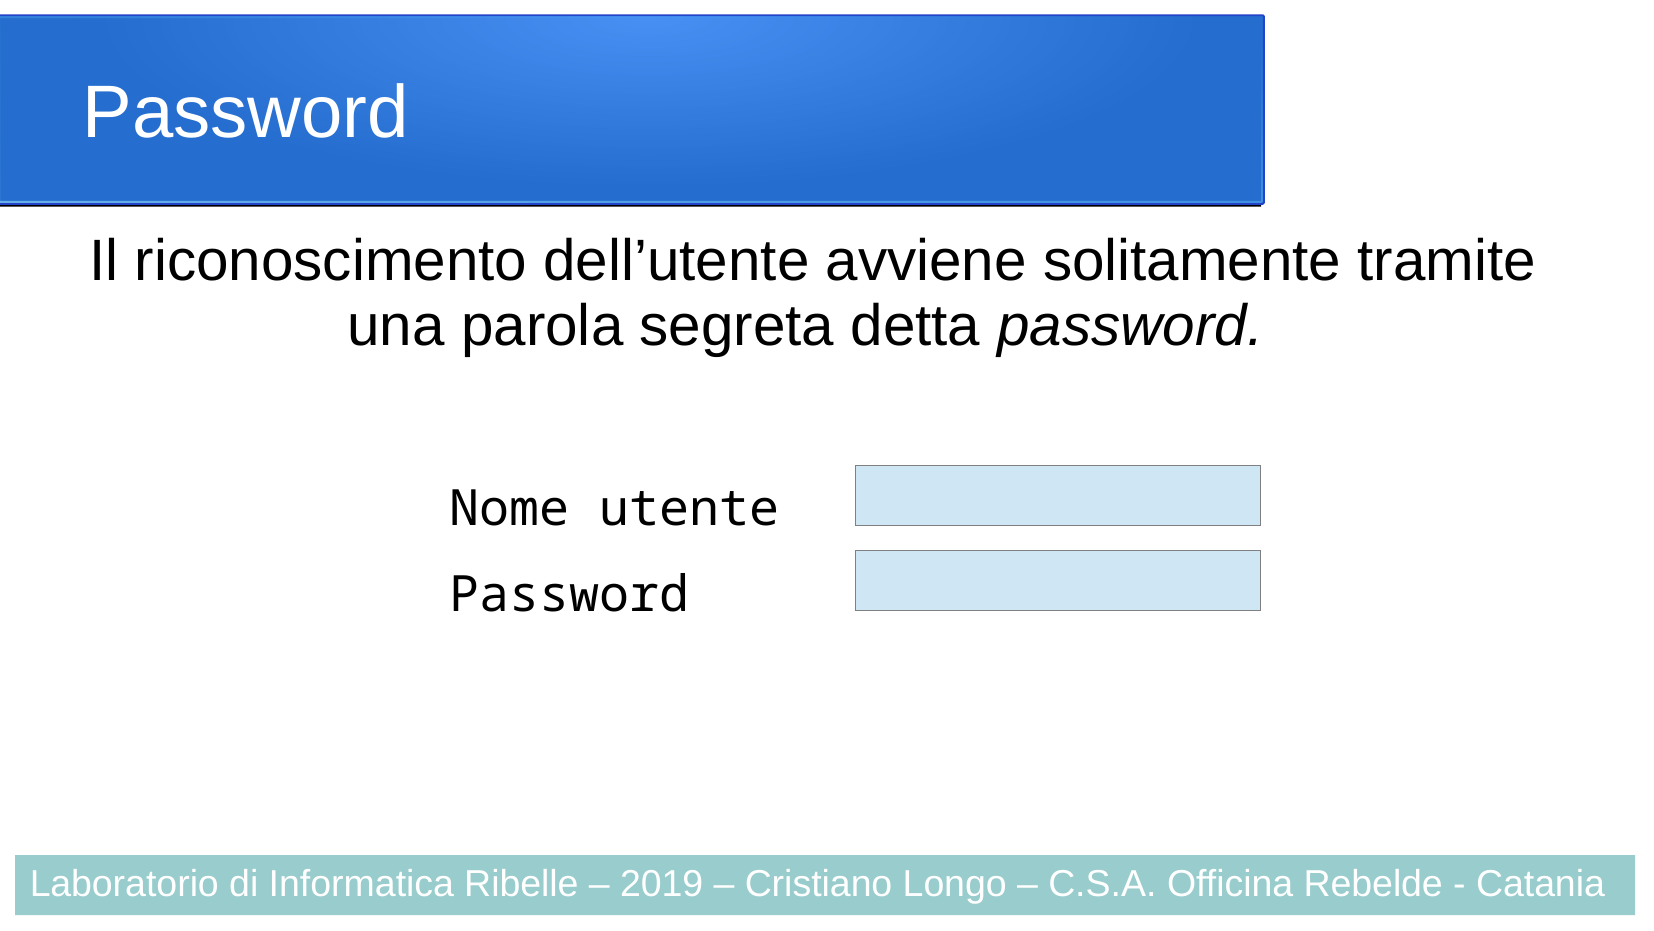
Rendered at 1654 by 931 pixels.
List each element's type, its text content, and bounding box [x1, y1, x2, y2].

title Password [82, 35, 1235, 189]
text_box Il riconoscimento dell’utente avviene solitamente tramite una parola segreta detta password. [69, 210, 1558, 376]
text_box Laboratorio di Informatica Ribelle – 2019 – Cristiano Longo – C.S.A. Officina Rebelde - Catania [15, 855, 1636, 916]
text_box Nome utente [435, 465, 795, 530]
text_box [855, 550, 1261, 611]
text_box Password [435, 550, 705, 616]
text_box [855, 465, 1261, 526]
